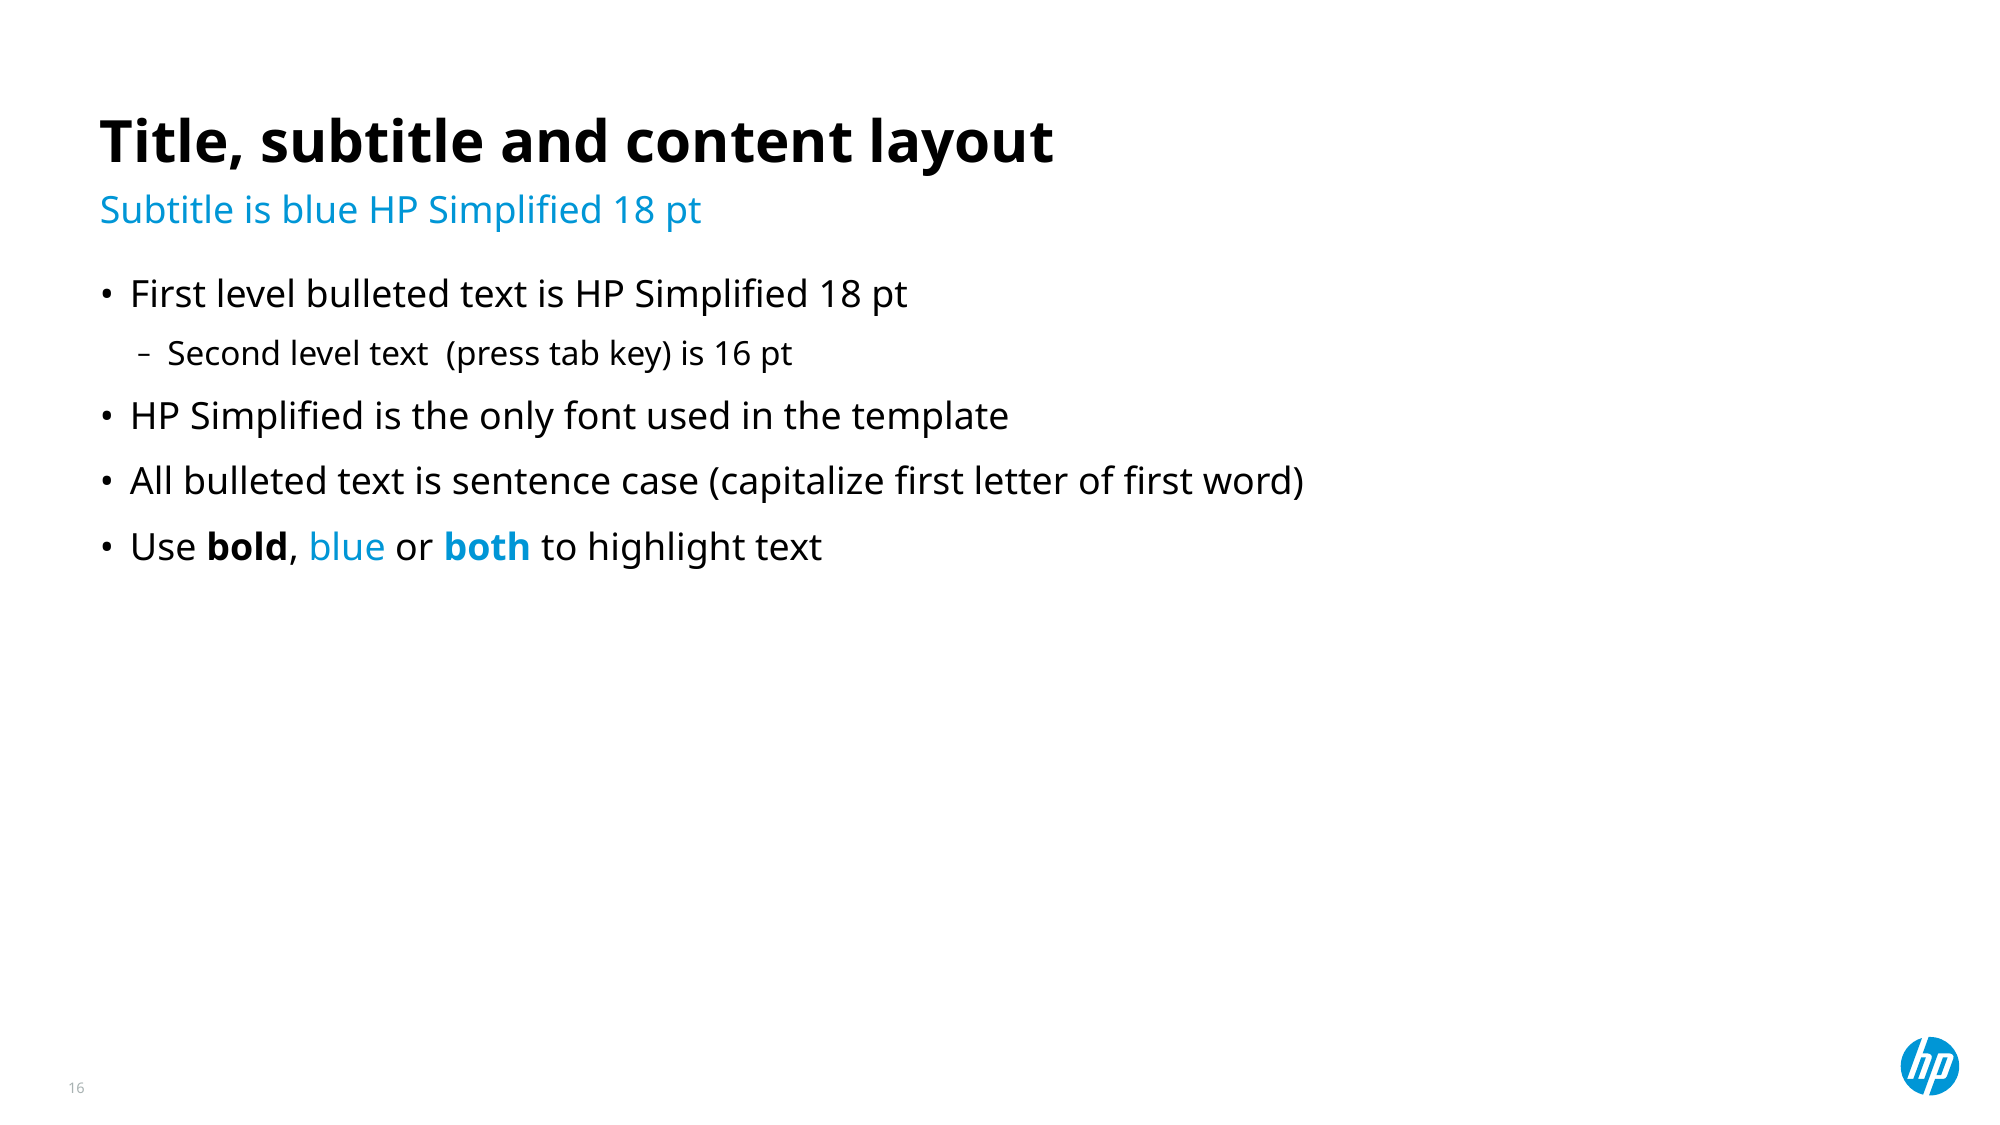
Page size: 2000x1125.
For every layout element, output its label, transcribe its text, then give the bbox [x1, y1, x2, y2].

slide_number <number> [34, 1062, 85, 1099]
list Subtitle is blue HP Simplified 18 pt [99, 186, 1900, 231]
list First level bulleted text is HP Simplified 18 pt Second level text (press tab key) is 16 pt HP Simplified is the only font used in the template All bulleted text is sentence case (capitalize first letter of first word) Use bold, blue or both to highlight text [99, 275, 1900, 1000]
title Title, subtitle and content layout [99, 50, 1900, 175]
